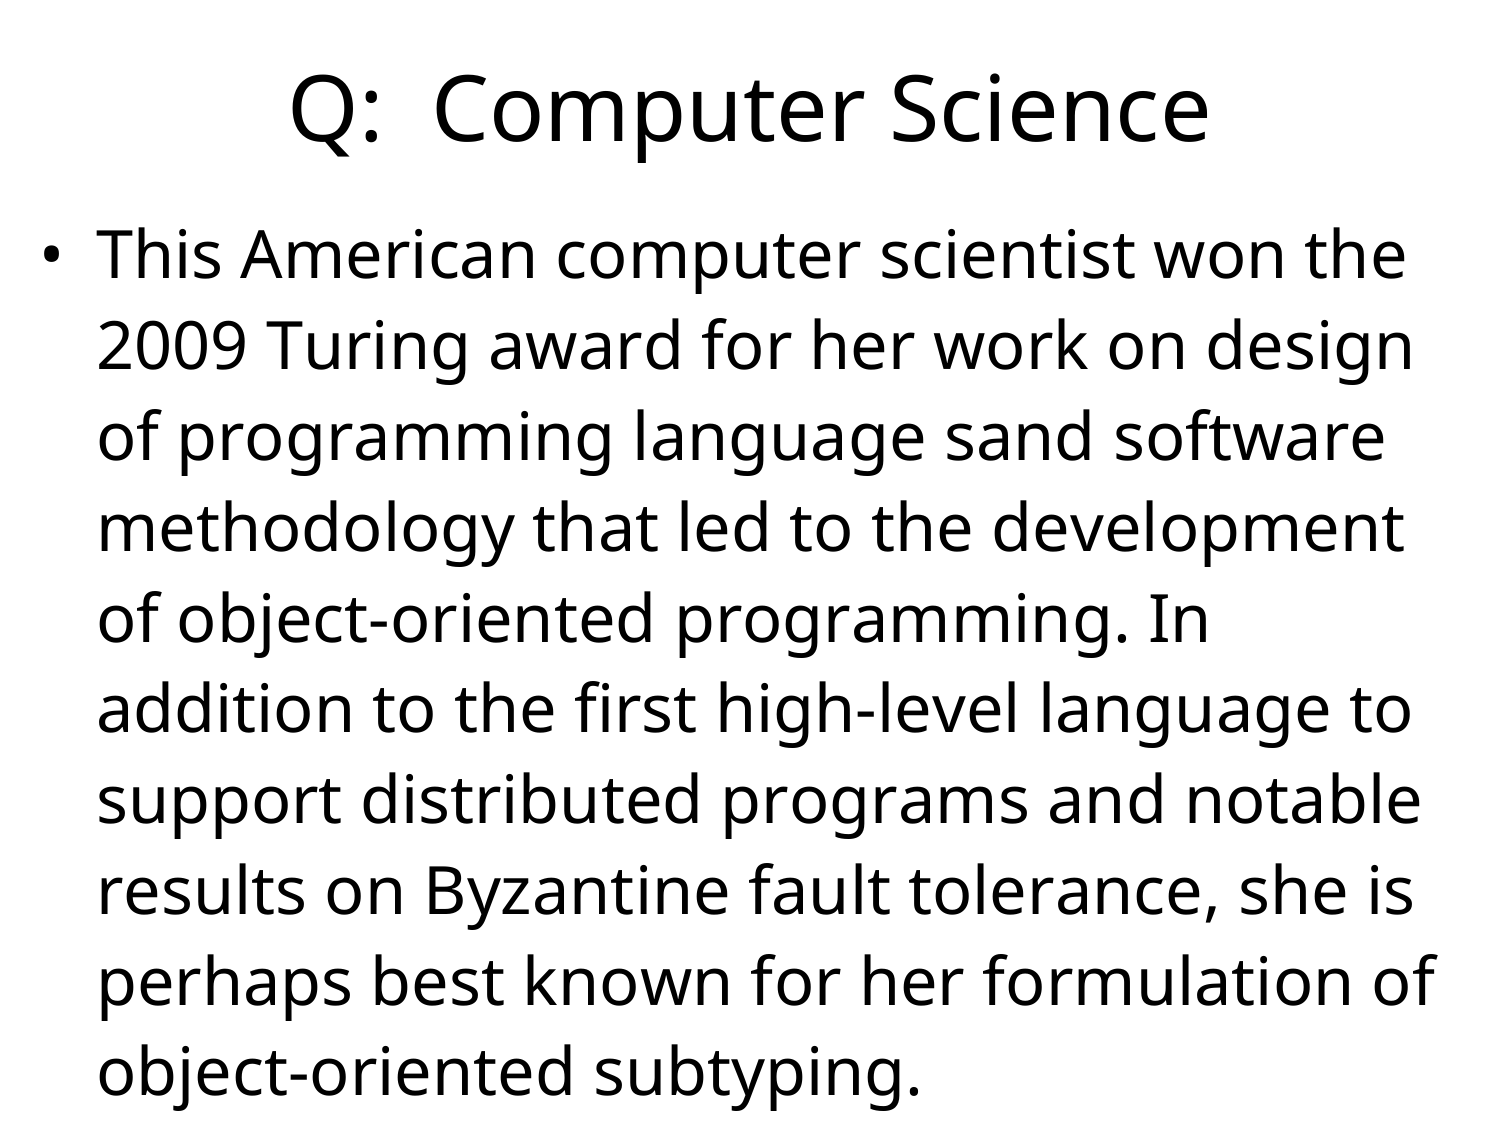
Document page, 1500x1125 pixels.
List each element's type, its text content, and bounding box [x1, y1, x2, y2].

title Q: Computer Science [24, 12, 1476, 200]
list This American computer scientist won the 2009 Turing award for her work on design of programming language sand software methodology that led to the development of object-oriented programming. In addition to the first high-level language to support distributed programs and notable results on Byzantine fault tolerance, she is perhaps best known for her formulation of object-oriented subtyping. [24, 200, 1476, 1101]
